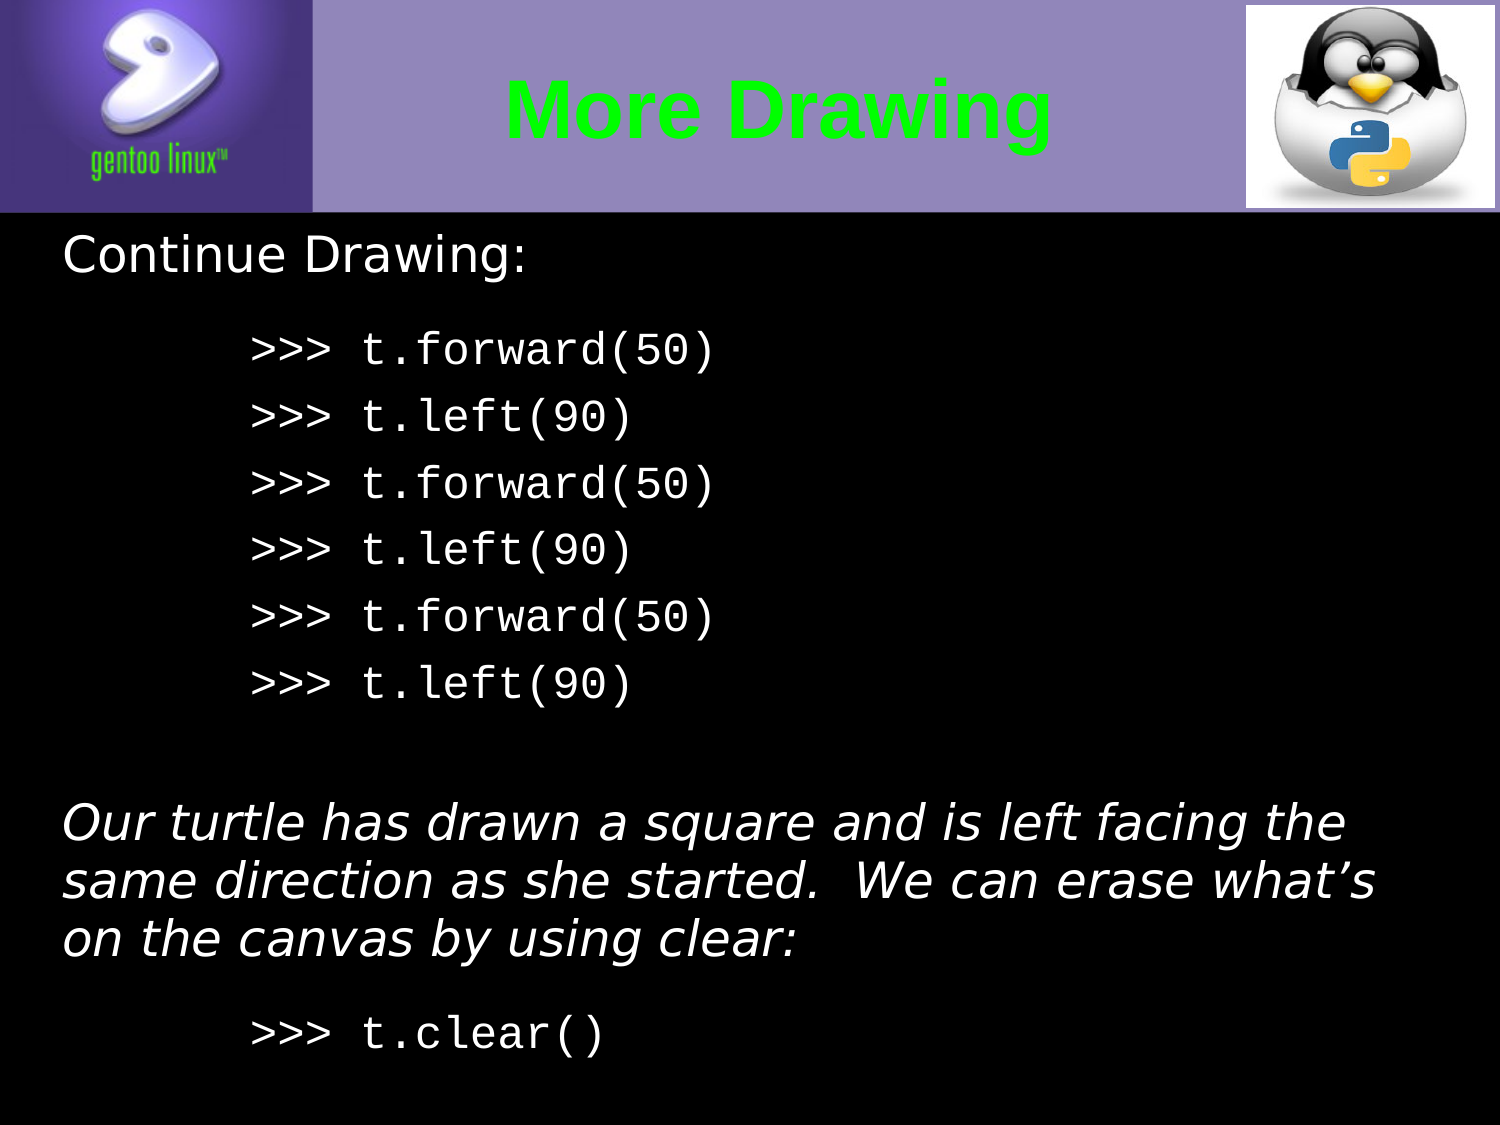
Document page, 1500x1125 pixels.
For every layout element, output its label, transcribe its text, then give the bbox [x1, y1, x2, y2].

picture [0, 0, 302, 184]
title More Drawing [324, 12, 1235, 201]
picture [1246, 5, 1495, 208]
list Continue Drawing: >>> t.forward(50) >>> t.left(90) >>> t.forward(50) >>> t.left(90) >>> t.forward(50) >>> t.left(90) Our turtle has drawn a square and is left facing the same direction as she started. We can erase what’s on the canvas by using clear: >>> t.clear() [25, 226, 1394, 1107]
